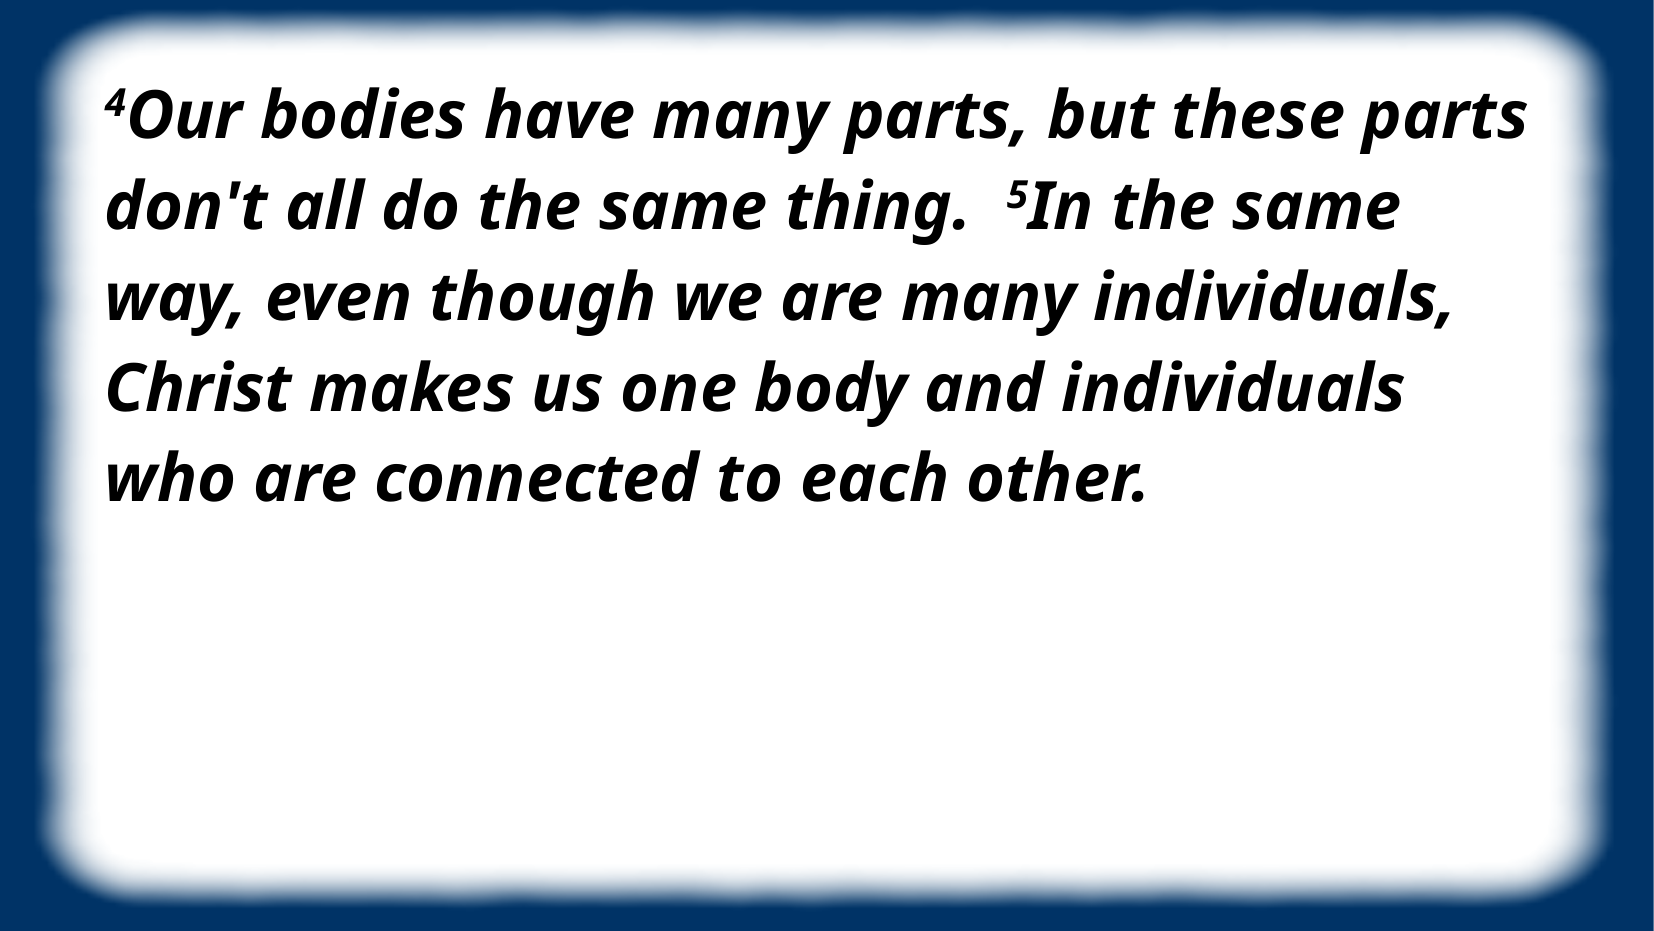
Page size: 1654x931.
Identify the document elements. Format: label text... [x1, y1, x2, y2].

text_box 4Our bodies have many parts, but these parts don't all do the same thing. 5In the same way, even though we are many individuals, Christ makes us one body and individuals who are connected to each other. [90, 60, 1546, 519]
picture [0, 0, 1654, 931]
